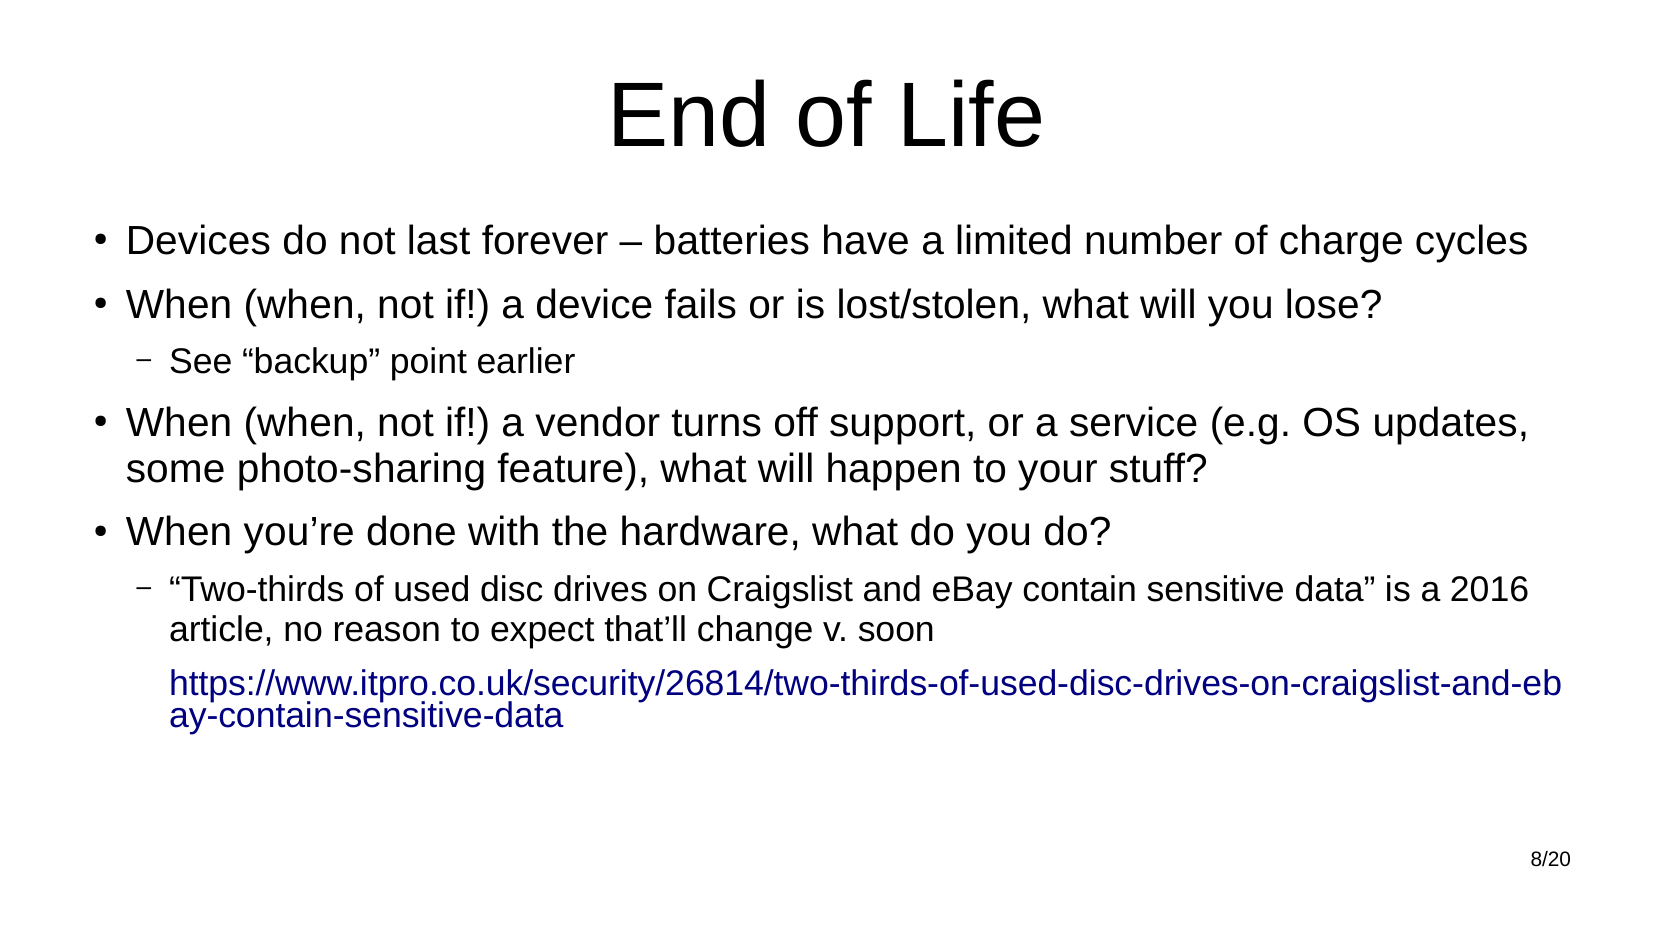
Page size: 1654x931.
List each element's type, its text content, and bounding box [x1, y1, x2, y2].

title End of Life [82, 37, 1571, 193]
list Devices do not last forever – batteries have a limited number of charge cycles When (when, not if!) a device fails or is lost/stolen, what will you lose? See “backup” point earlier When (when, not if!) a vendor turns off support, or a service (e.g. OS updates, some photo-sharing feature), what will happen to your stuff? When you’re done with the hardware, what do you do? “Two-thirds of used disc drives on Craigslist and eBay contain sensitive data” is a 2016 article, no reason to expect that’ll change v. soon https://www.itpro.co.uk/security/26814/two-thirds-of-used-disc-drives-on-craigslist-and-ebay-contain-sensitive-data [82, 217, 1571, 758]
